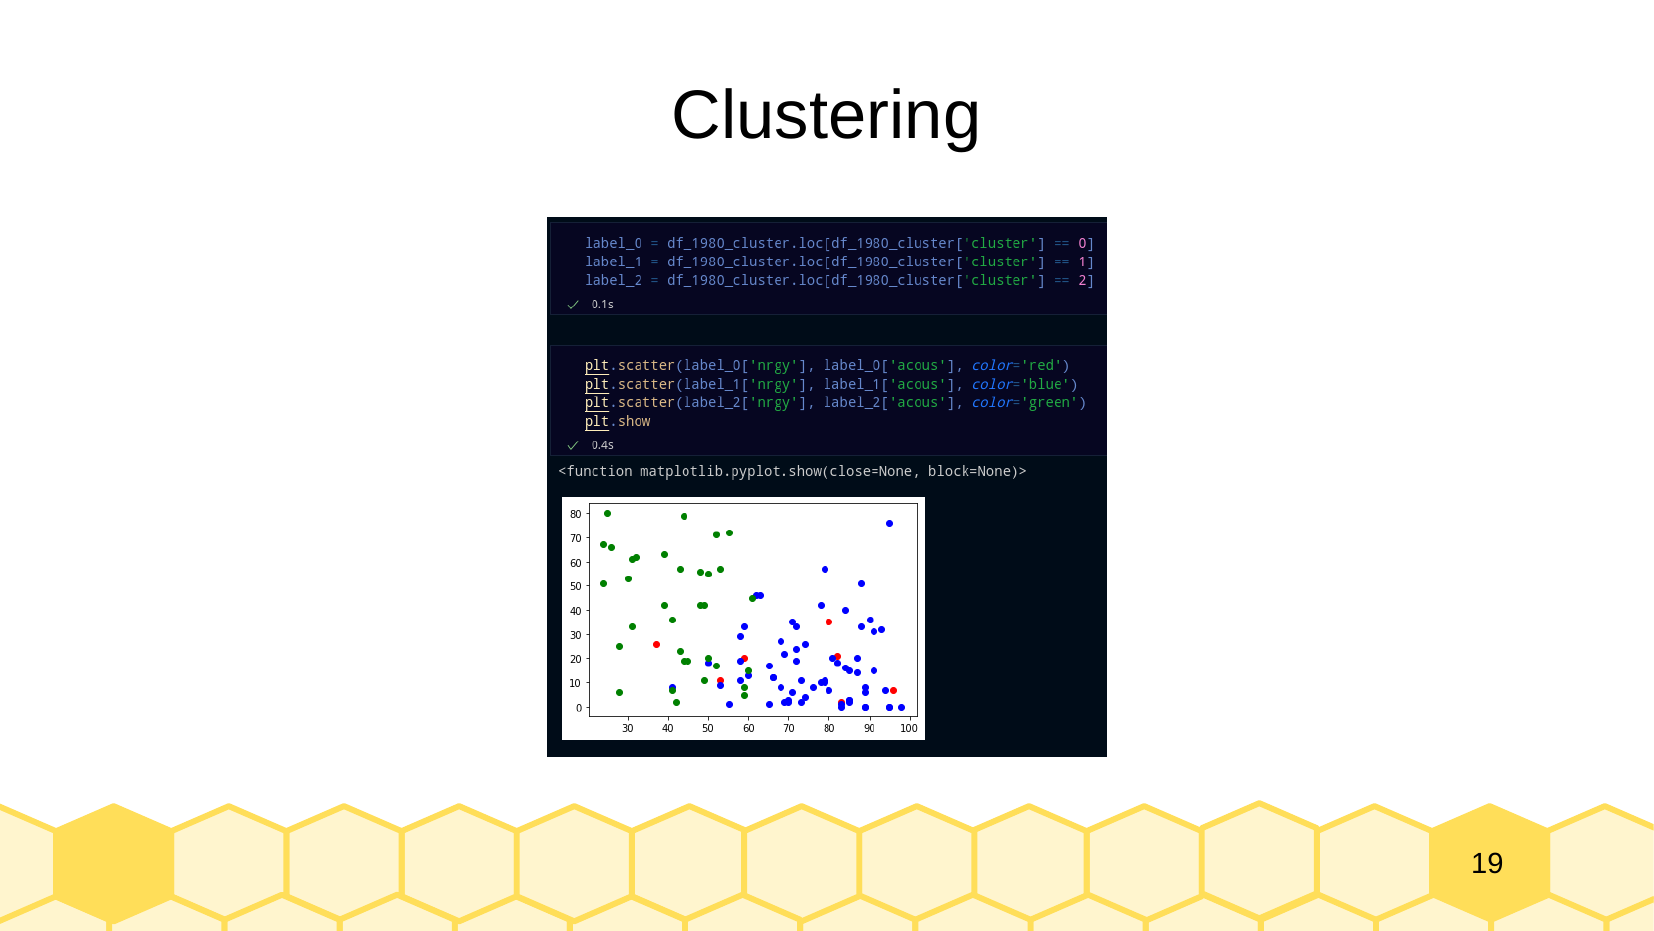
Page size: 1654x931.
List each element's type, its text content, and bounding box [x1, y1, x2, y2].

picture [547, 217, 1107, 758]
title Clustering [82, 37, 1571, 193]
